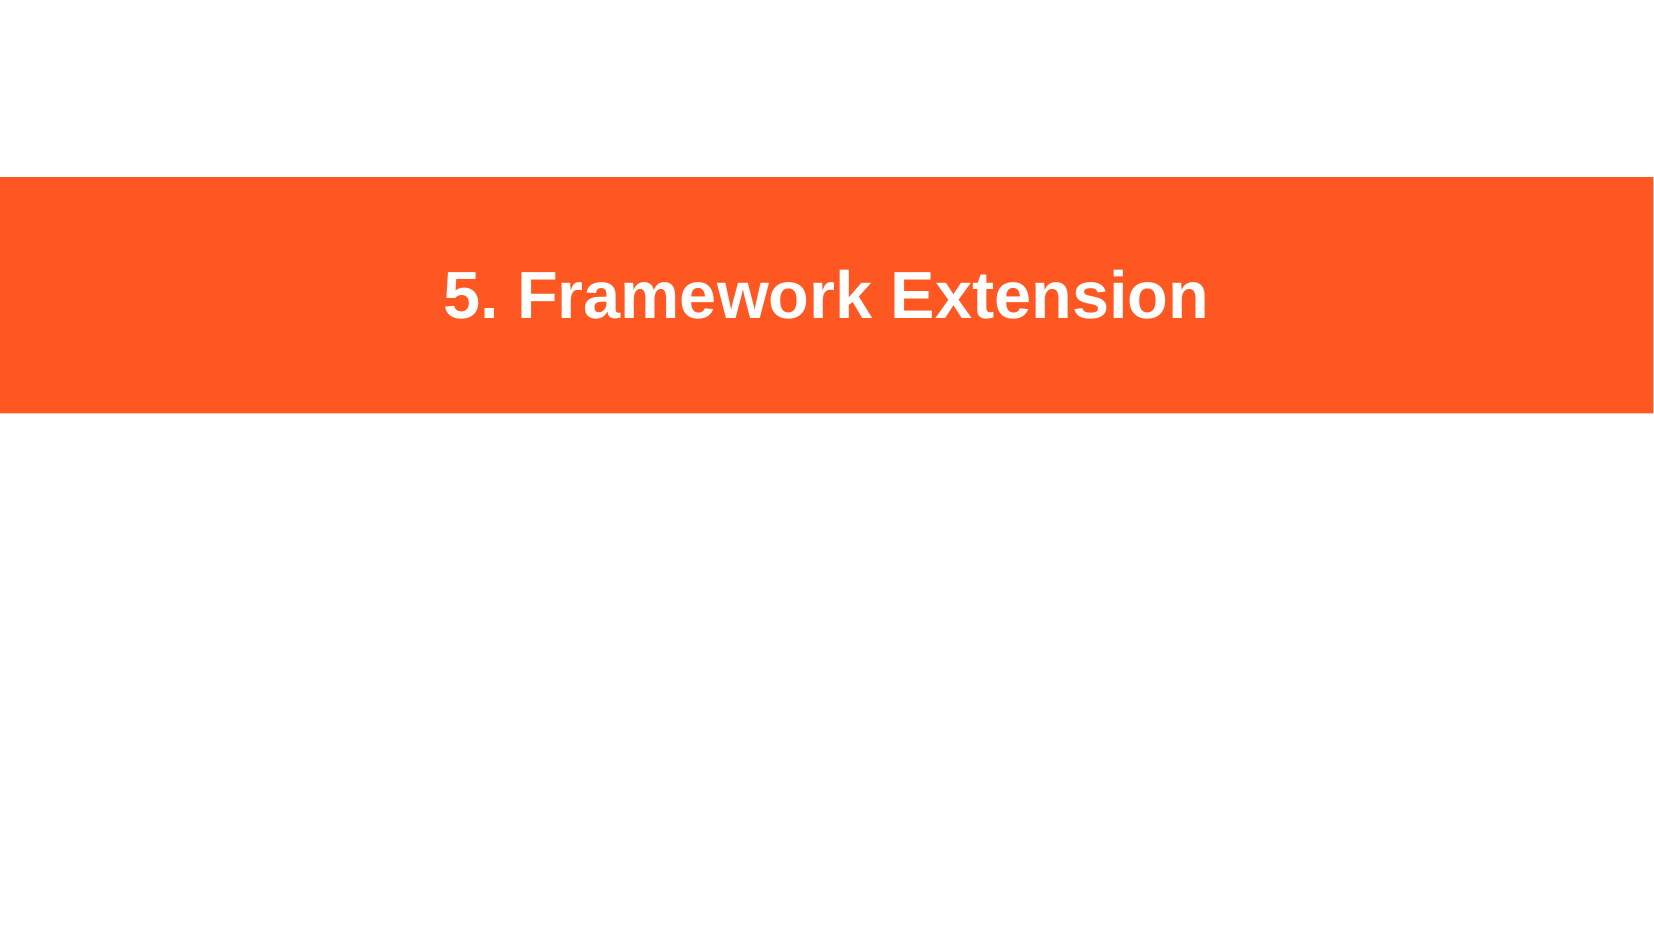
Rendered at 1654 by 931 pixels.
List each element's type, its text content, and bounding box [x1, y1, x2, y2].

title 5. Framework Extension [0, 177, 1654, 414]
